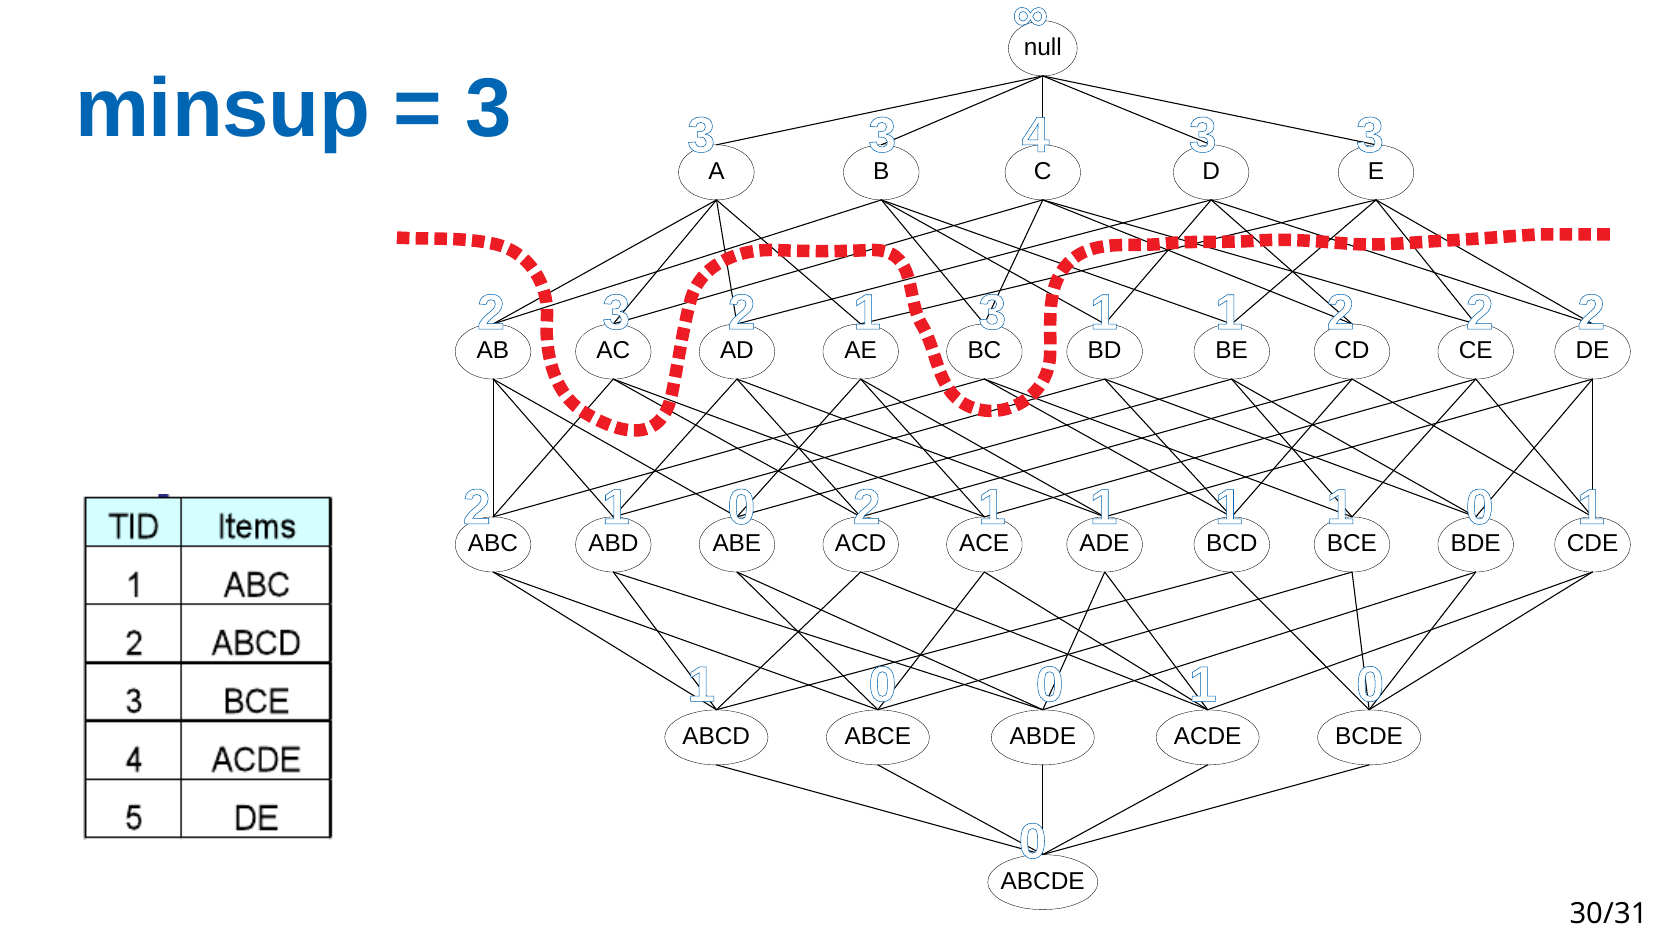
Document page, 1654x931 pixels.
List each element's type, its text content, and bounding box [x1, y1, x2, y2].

picture [82, 494, 337, 843]
picture [453, 403, 1633, 471]
text_box 2 1 0 2 1 1 1 1 0 1 [448, 471, 1647, 598]
text_box 3 3 4 3 3 [672, 99, 1472, 226]
text_box minsup = 3 [60, 53, 619, 185]
picture [453, 18, 1633, 276]
text_box ∞ [997, 0, 1056, 49]
picture [453, 598, 1633, 911]
text_box 0 [1003, 805, 1097, 877]
text_box 1 0 0 1 0 [672, 648, 1451, 775]
text_box 2 3 2 1 3 1 1 2 2 2 [448, 276, 1641, 403]
